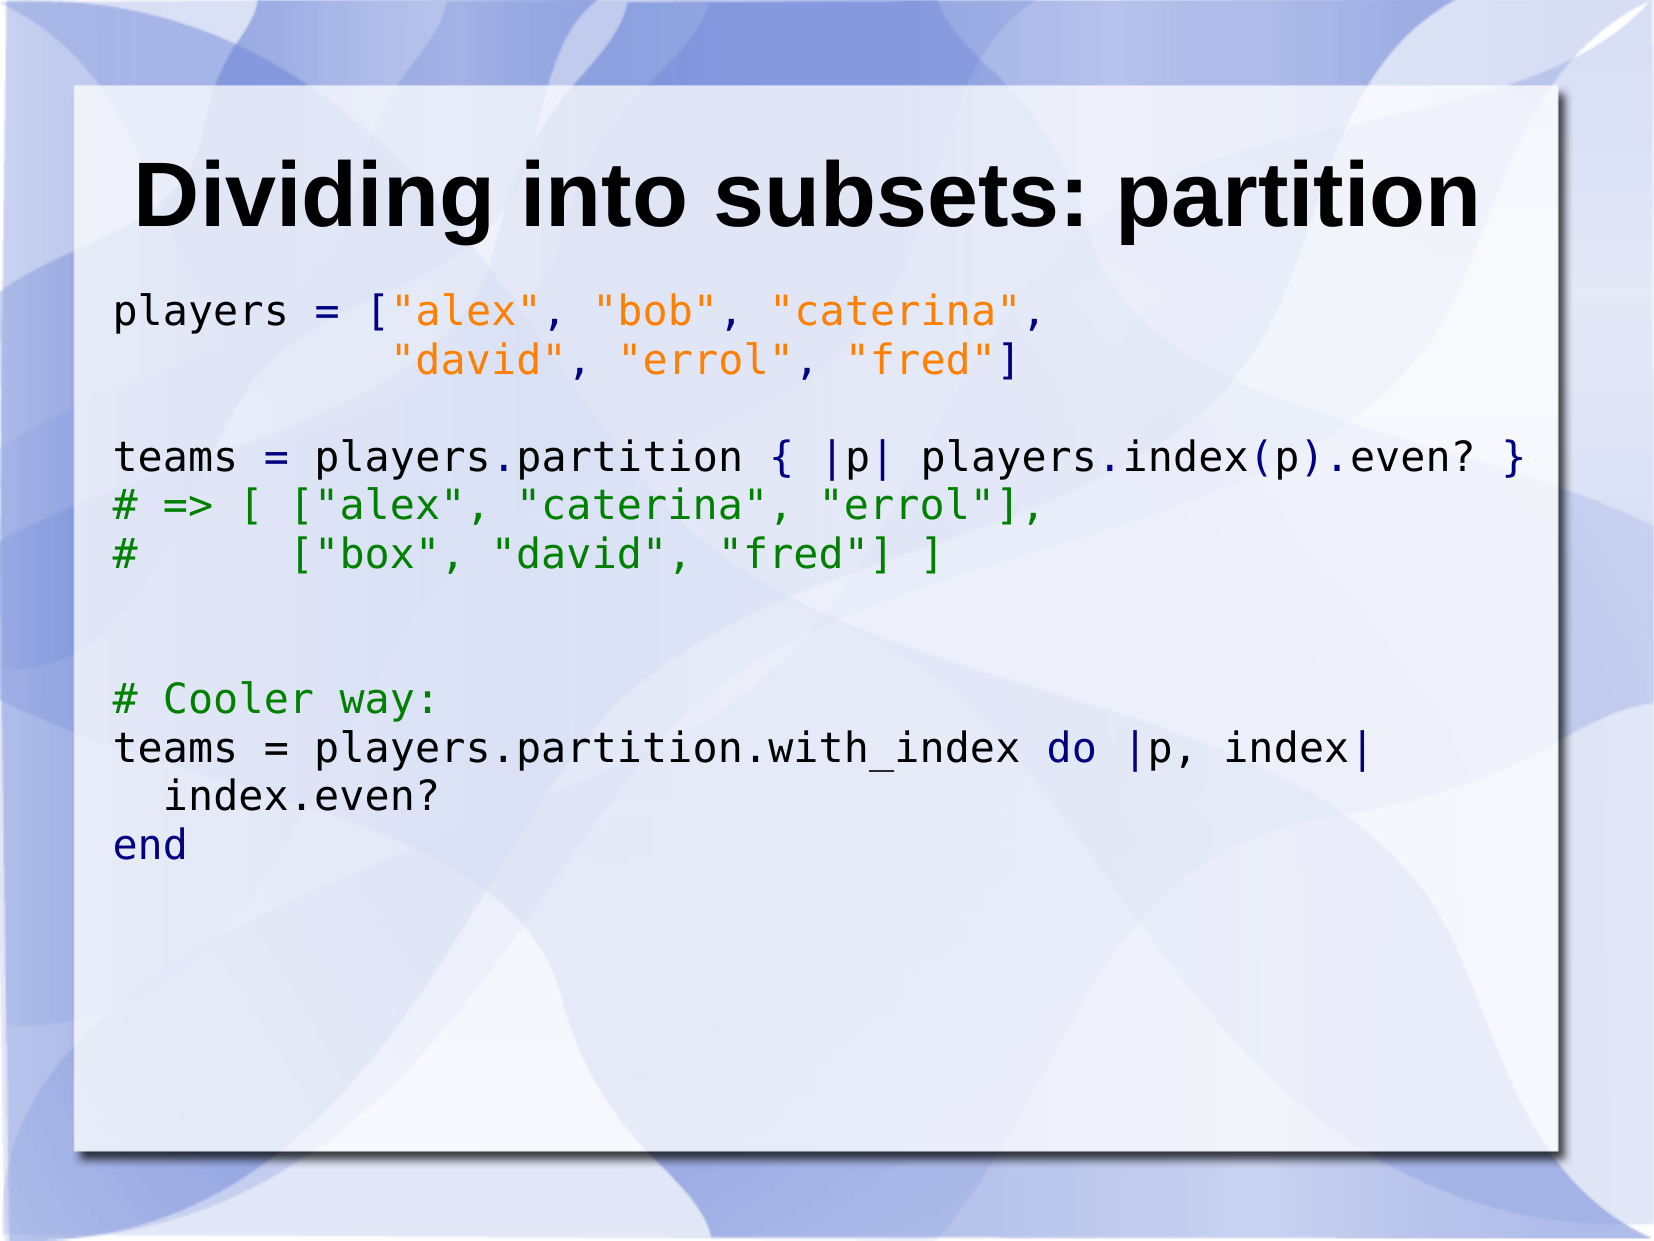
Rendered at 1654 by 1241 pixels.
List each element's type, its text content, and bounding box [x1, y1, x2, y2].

text_box players = ["alex", "bob", "caterina", "david", "errol", "fred"] teams = players.partition { |p| players.index(p).even? } # => [ ["alex", "caterina", "errol"], # ["box", "david", "fred"] ] # Cooler way: teams = players.partition.with_index do |p, index| index.even? end [112, 287, 1527, 869]
text_box [1527, 300, 1654, 451]
title Dividing into subsets: partition [82, 90, 1536, 298]
picture [0, 0, 1654, 1241]
